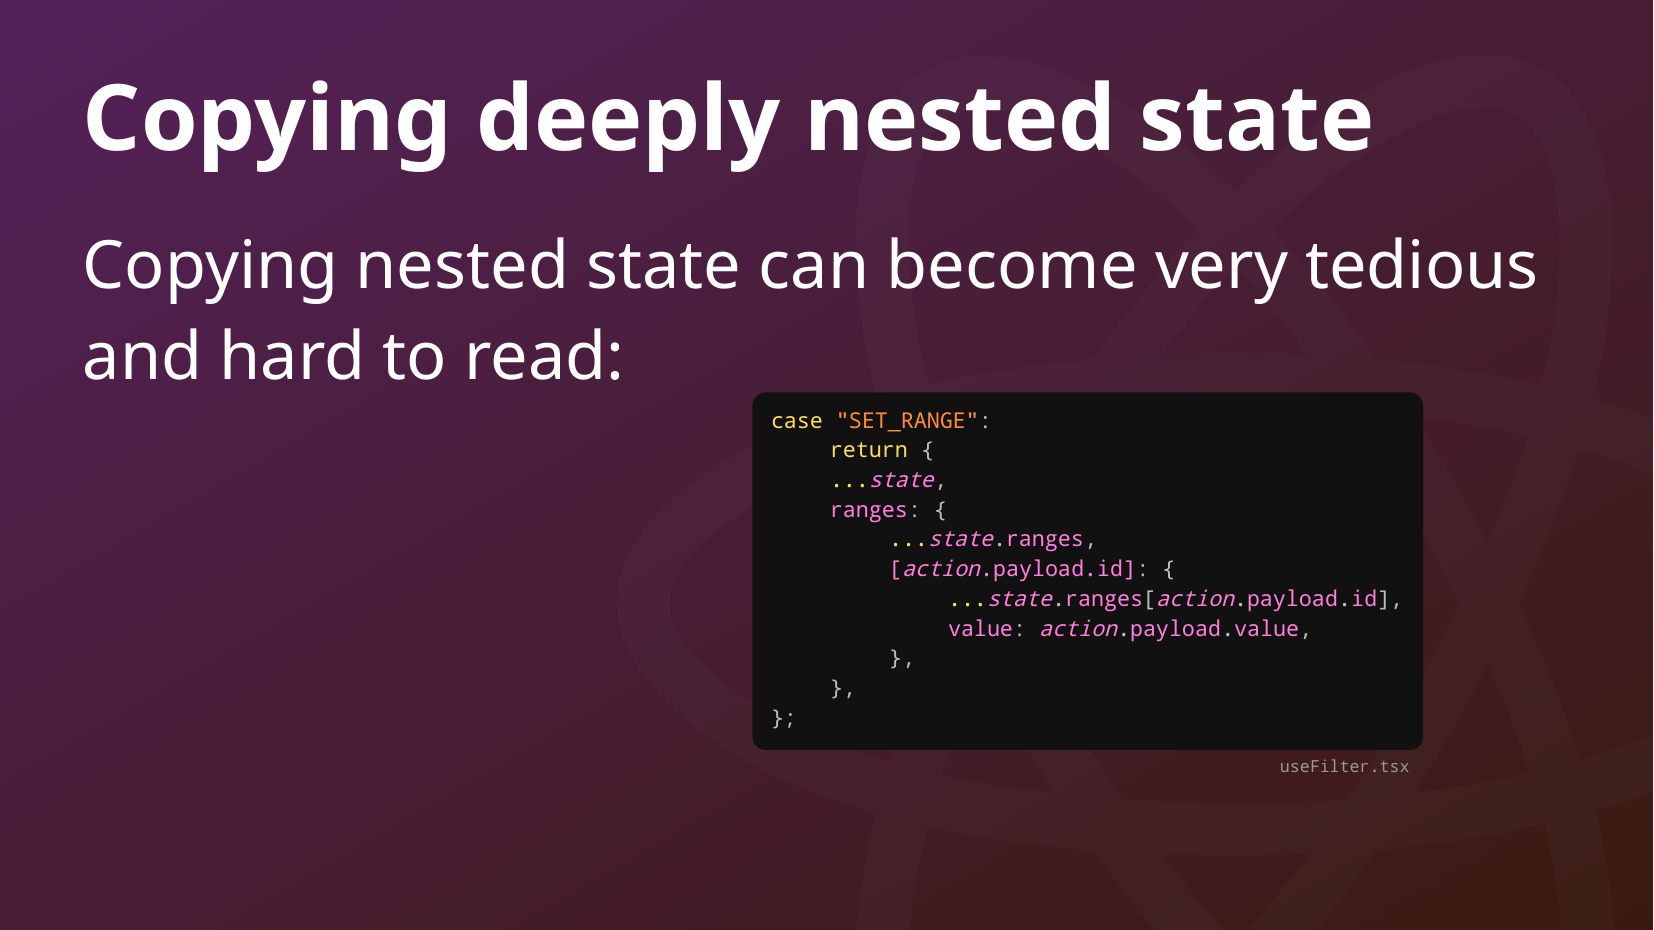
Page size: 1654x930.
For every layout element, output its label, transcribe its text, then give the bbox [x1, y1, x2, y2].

text_box case "SET_RANGE": return { ...state, ranges: { ...state.ranges, [action.payload.id]: { ...state.ranges[action.payload.id], value: action.payload.value, }, }, }; [752, 392, 1424, 750]
text_box useFilter.tsx [1164, 749, 1425, 788]
title Copying deeply nested state [82, 37, 1571, 193]
list Copying nested state can become very tedious and hard to read: [82, 217, 1571, 757]
